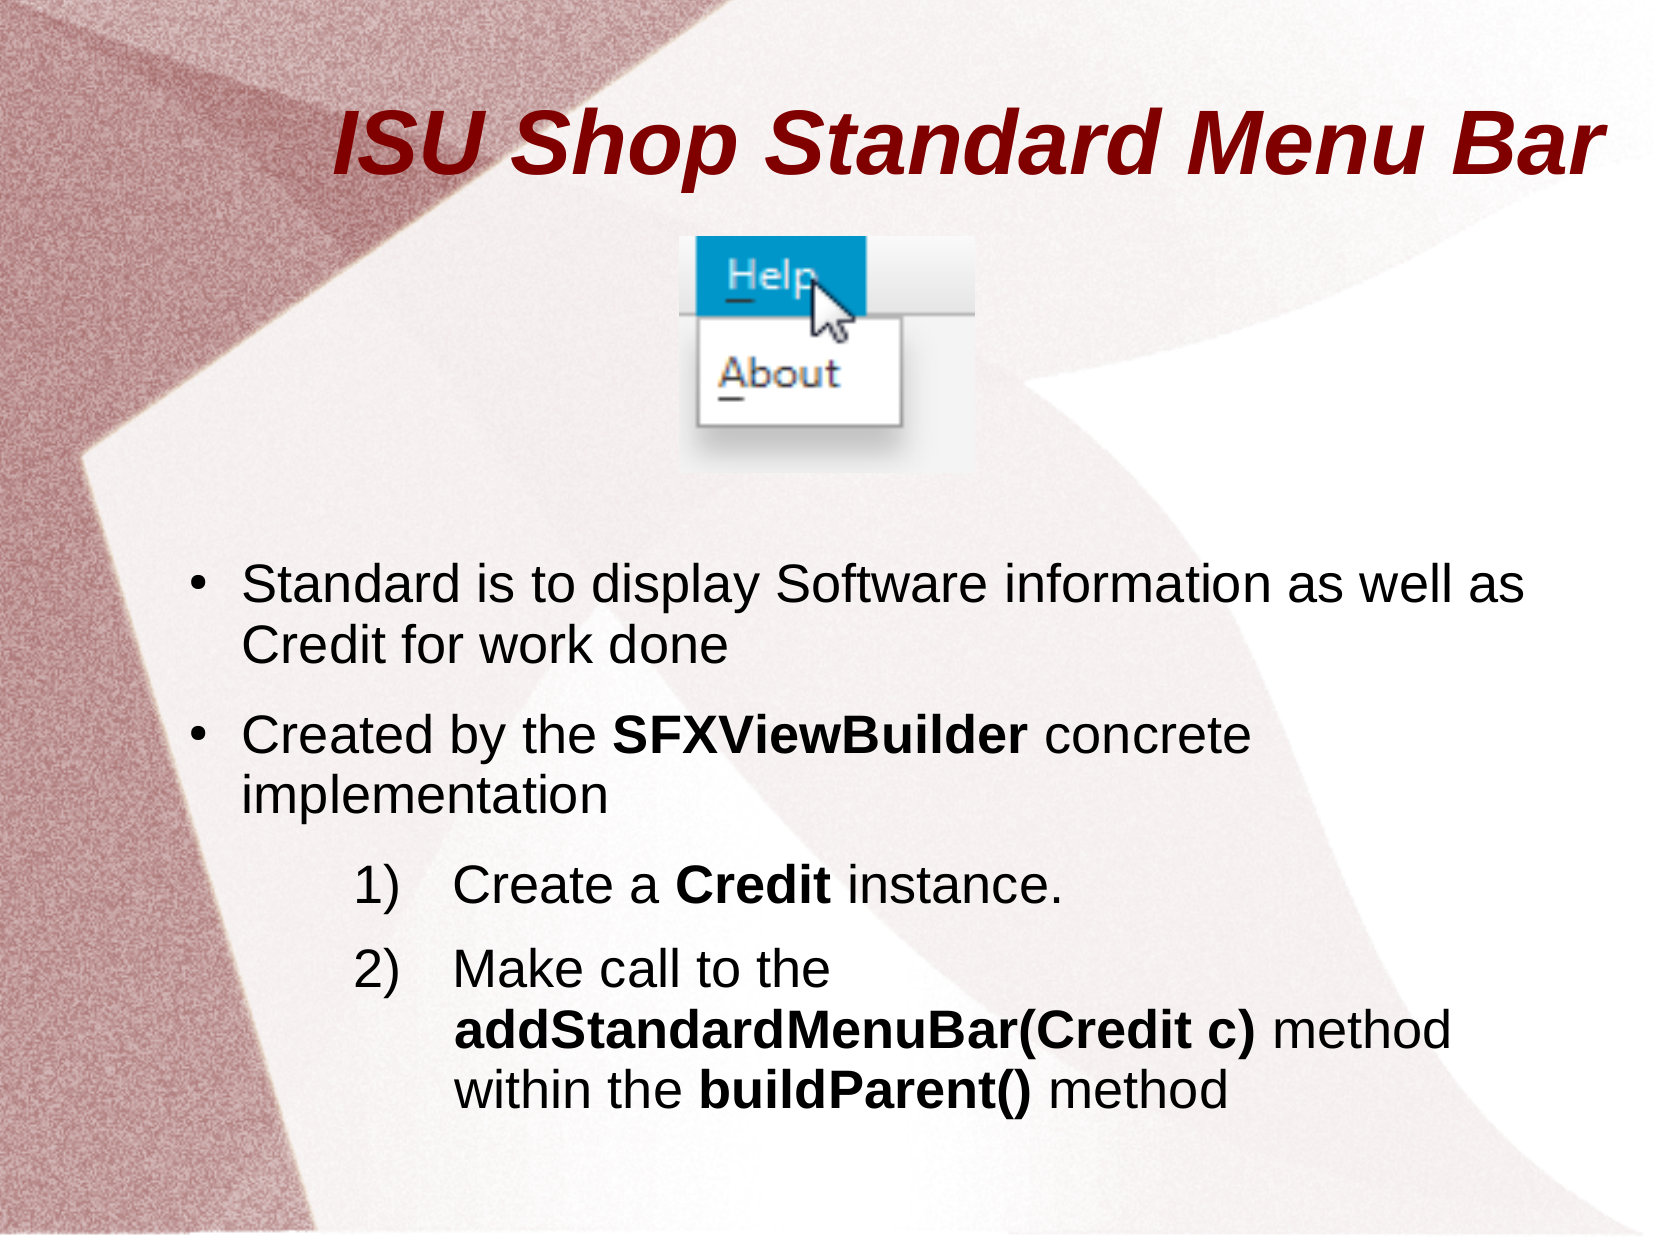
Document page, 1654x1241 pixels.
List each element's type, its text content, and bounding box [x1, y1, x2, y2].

picture [0, 0, 1654, 1241]
list Standard is to display Software information as well as Credit for work done Created by the SFXViewBuilder concrete implementation Create a Credit instance. Make call to the addStandardMenuBar(Credit c) method within the buildParent() method [170, 553, 1536, 1211]
title ISU Shop Standard Menu Bar [295, 49, 1607, 237]
